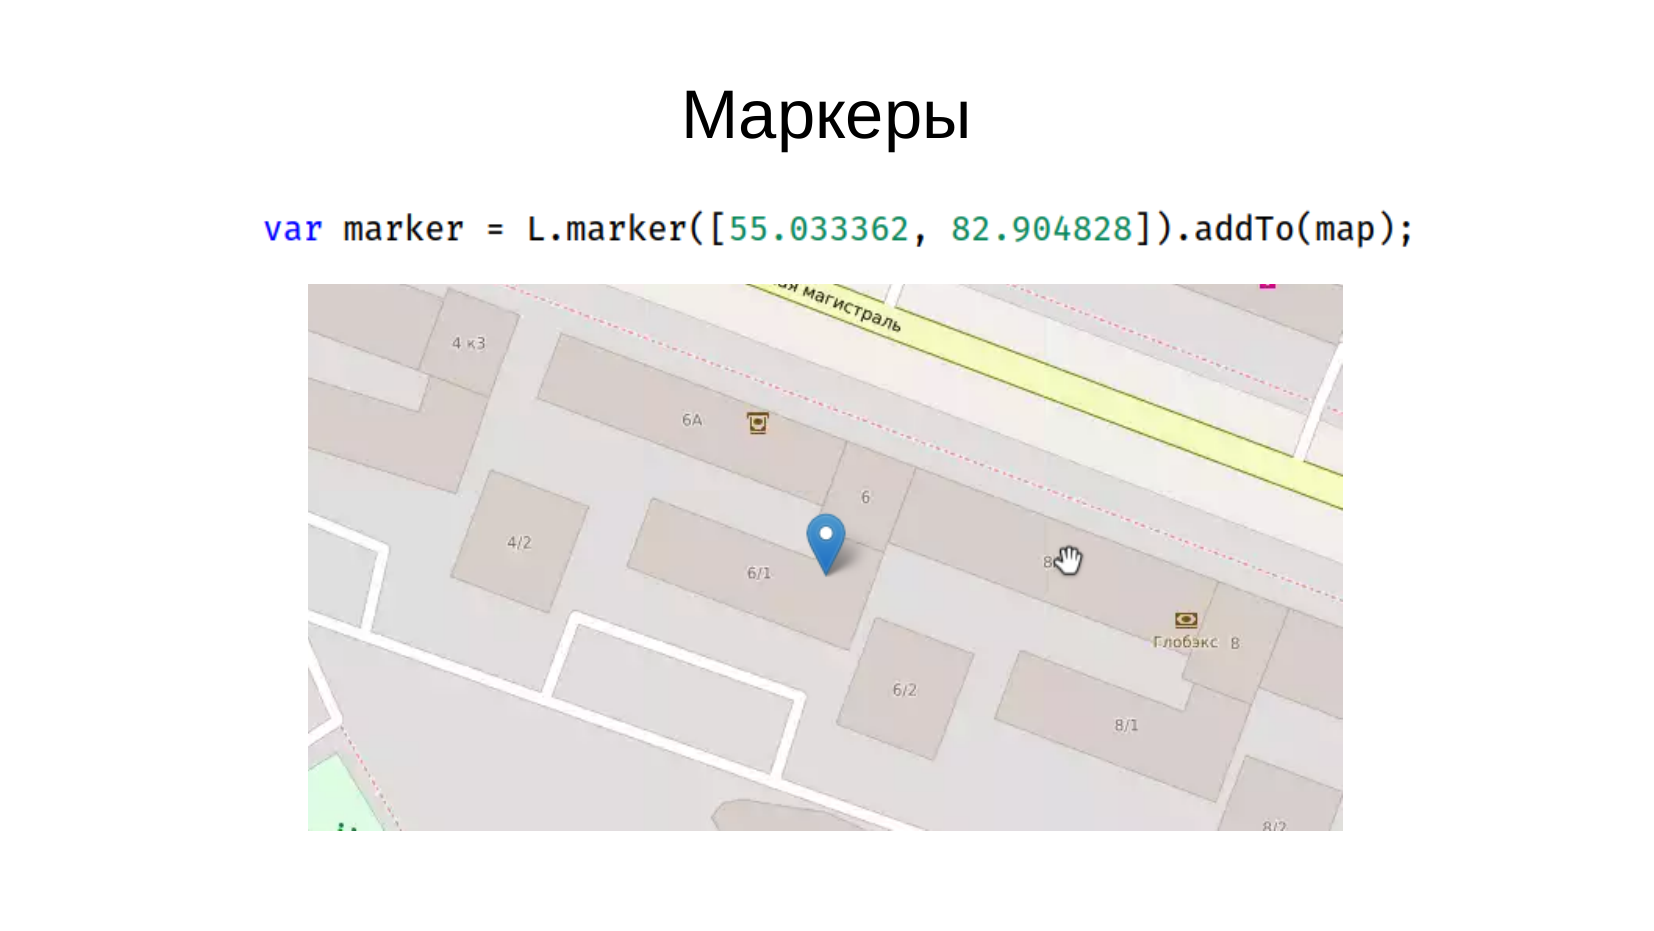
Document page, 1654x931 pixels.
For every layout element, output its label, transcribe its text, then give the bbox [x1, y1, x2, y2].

title Маркеры [82, 37, 1571, 193]
picture [308, 284, 1343, 831]
picture [255, 204, 1419, 256]
